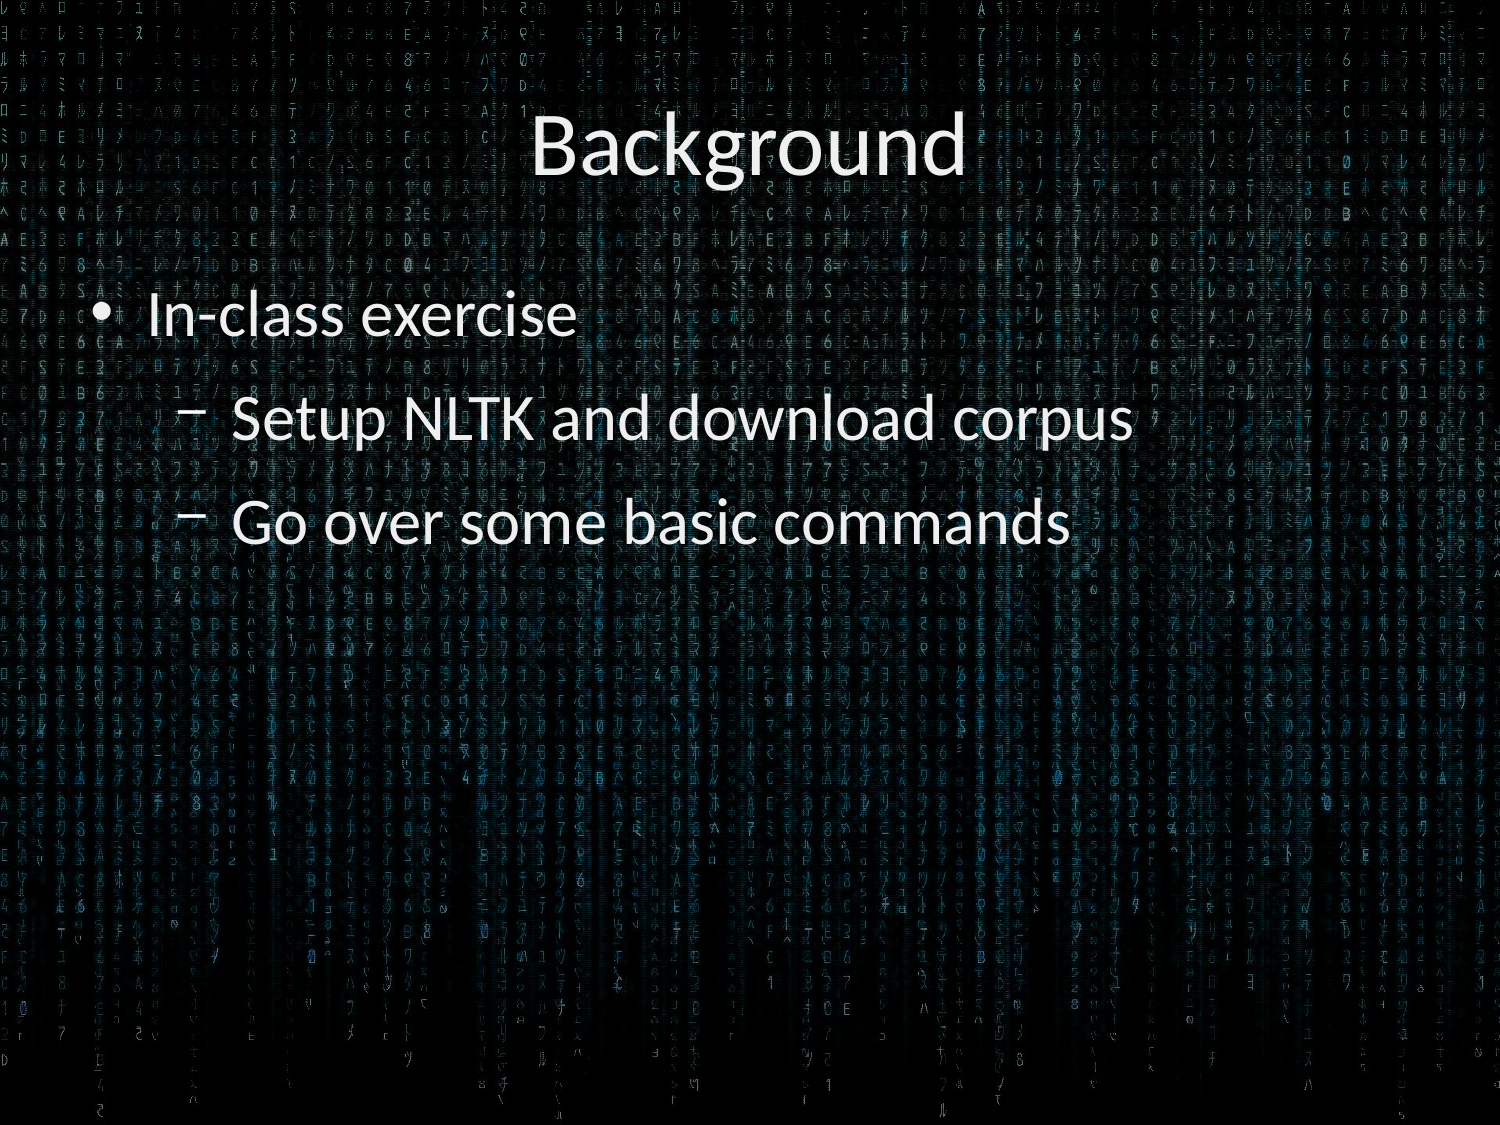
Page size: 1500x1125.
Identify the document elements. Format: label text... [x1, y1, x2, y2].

text_box [0, 0, 1500, 1125]
list In-class exercise Setup NLTK and download corpus Go over some basic commands [75, 262, 1425, 1005]
title Background [75, 45, 1425, 233]
